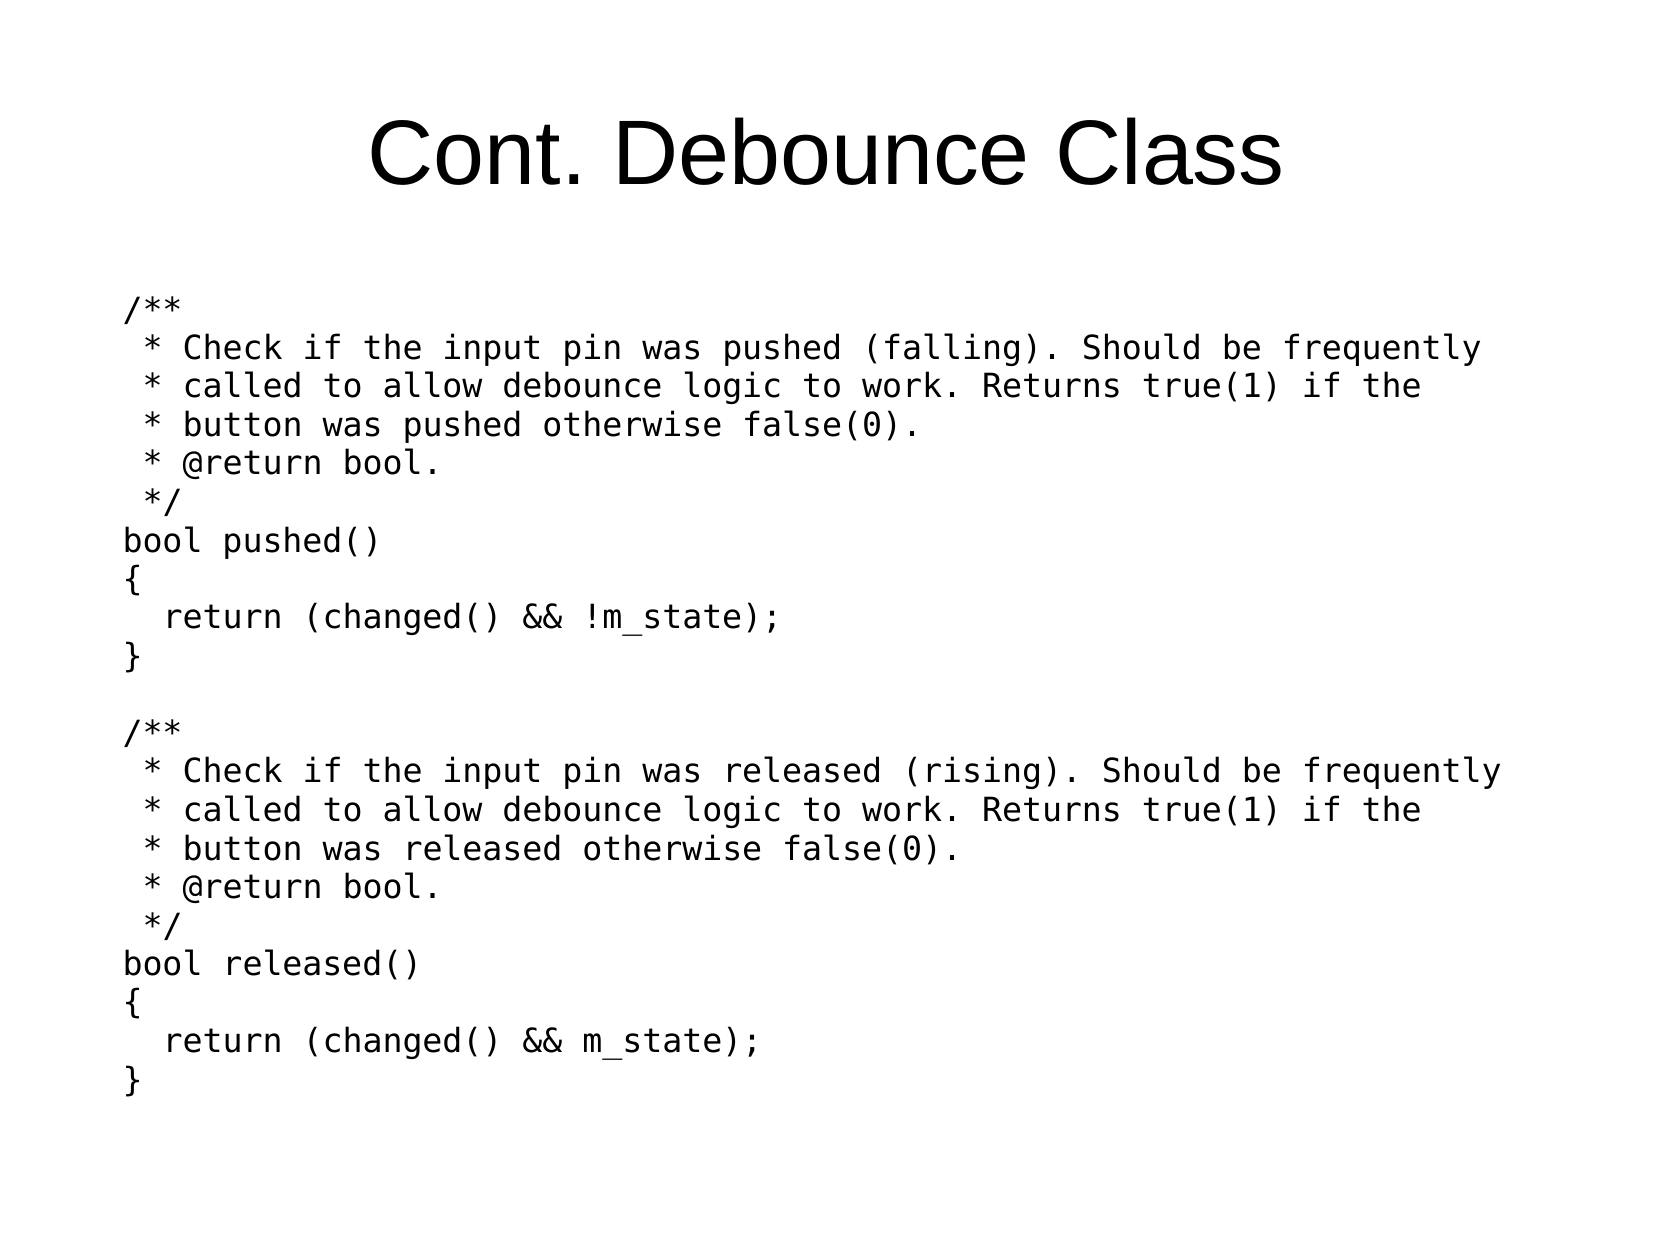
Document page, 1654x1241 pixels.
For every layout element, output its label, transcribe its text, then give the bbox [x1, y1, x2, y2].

title Cont. Debounce Class [82, 49, 1571, 257]
list /** * Check if the input pin was pushed (falling). Should be frequently * called to allow debounce logic to work. Returns true(1) if the * button was pushed otherwise false(0). * @return bool. */ bool pushed() { return (changed() && !m_state); } /** * Check if the input pin was released (rising). Should be frequently * called to allow debounce logic to work. Returns true(1) if the * button was released otherwise false(0). * @return bool. */ bool released() { return (changed() && m_state); } [82, 290, 1571, 1201]
